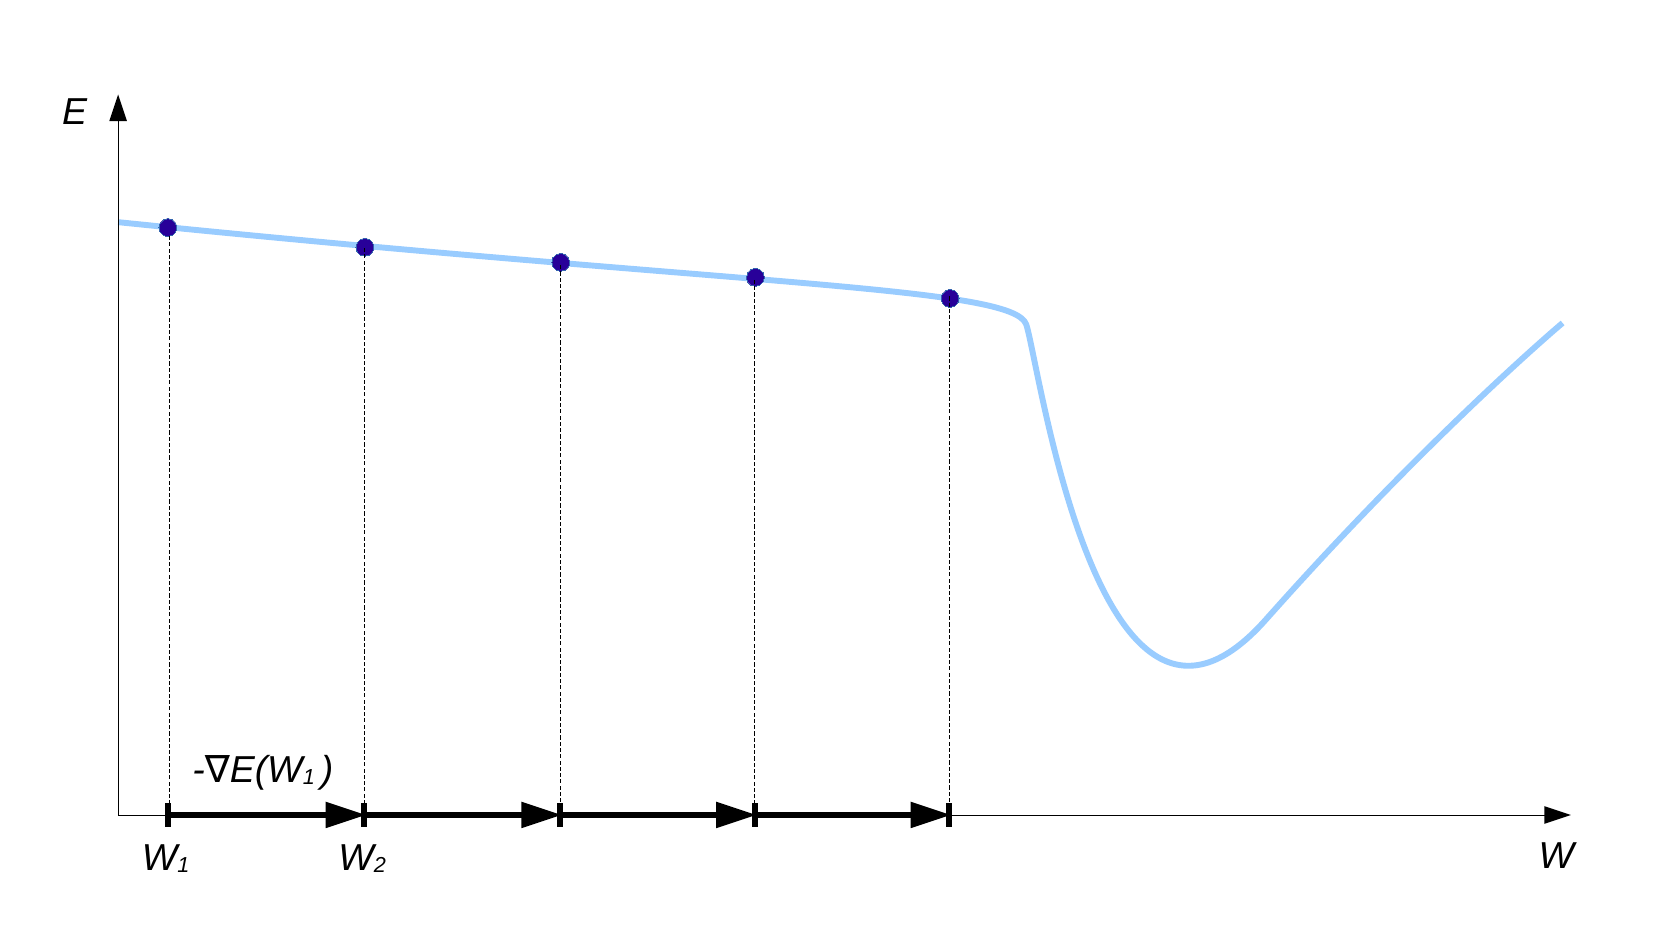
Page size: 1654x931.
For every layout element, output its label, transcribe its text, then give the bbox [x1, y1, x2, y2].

text_box E [47, 82, 154, 140]
text_box [746, 268, 765, 287]
text_box [941, 289, 960, 308]
text_box [355, 238, 374, 257]
text_box -∇E(W1 ) [177, 740, 379, 810]
text_box W [1523, 826, 1631, 884]
text_box W2 [323, 828, 419, 898]
text_box W1 [127, 828, 222, 898]
text_box [158, 218, 177, 237]
text_box [551, 253, 570, 272]
